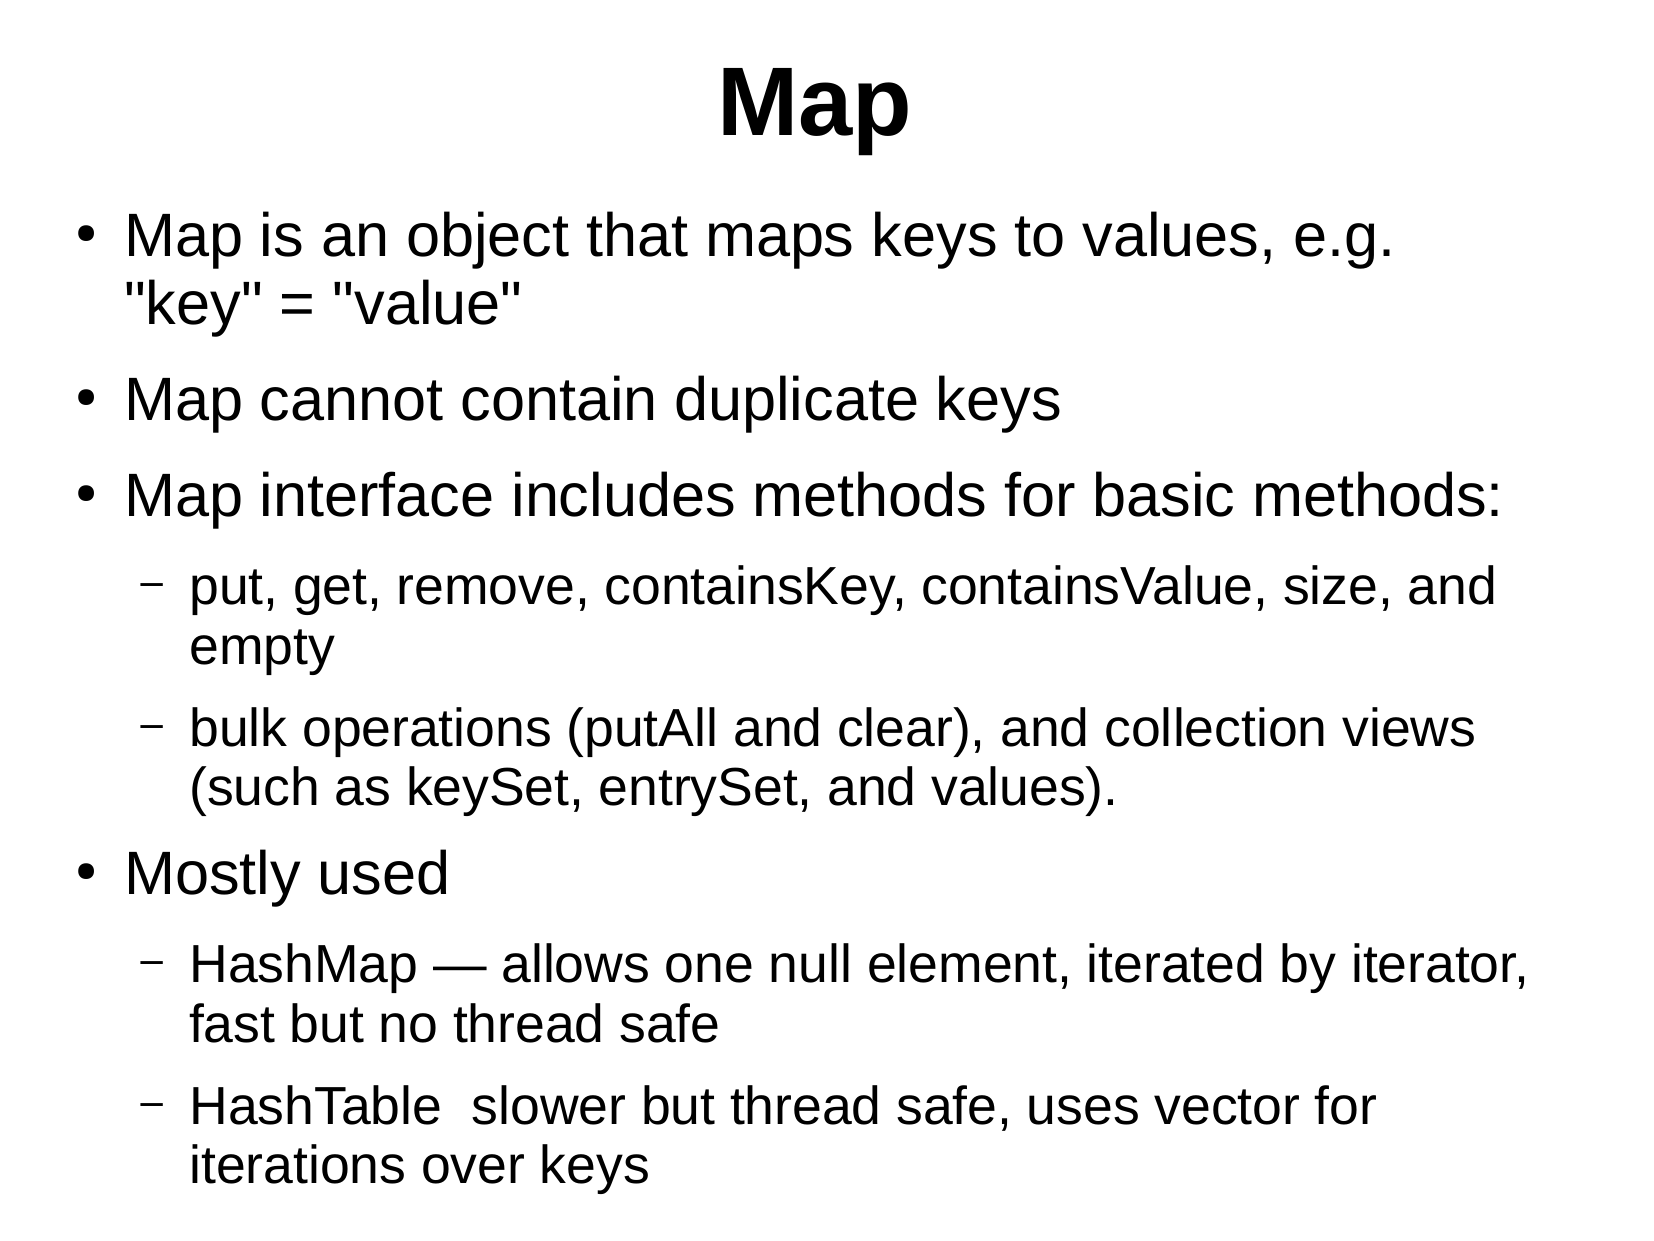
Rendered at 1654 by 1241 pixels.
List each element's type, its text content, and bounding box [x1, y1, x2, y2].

list Map is an object that maps keys to values, e.g. "key" = "value" Map cannot contain duplicate keys Map interface includes methods for basic methods: put, get, remove, containsKey, containsValue, size, and empty bulk operations (putAll and clear), and collection views (such as keySet, entrySet, and values). Mostly used HashMap — allows one null element, iterated by iterator, fast but no thread safe HashTable slower but thread safe, uses vector for iterations over keys [59, 200, 1607, 1205]
title Map [70, 47, 1560, 157]
